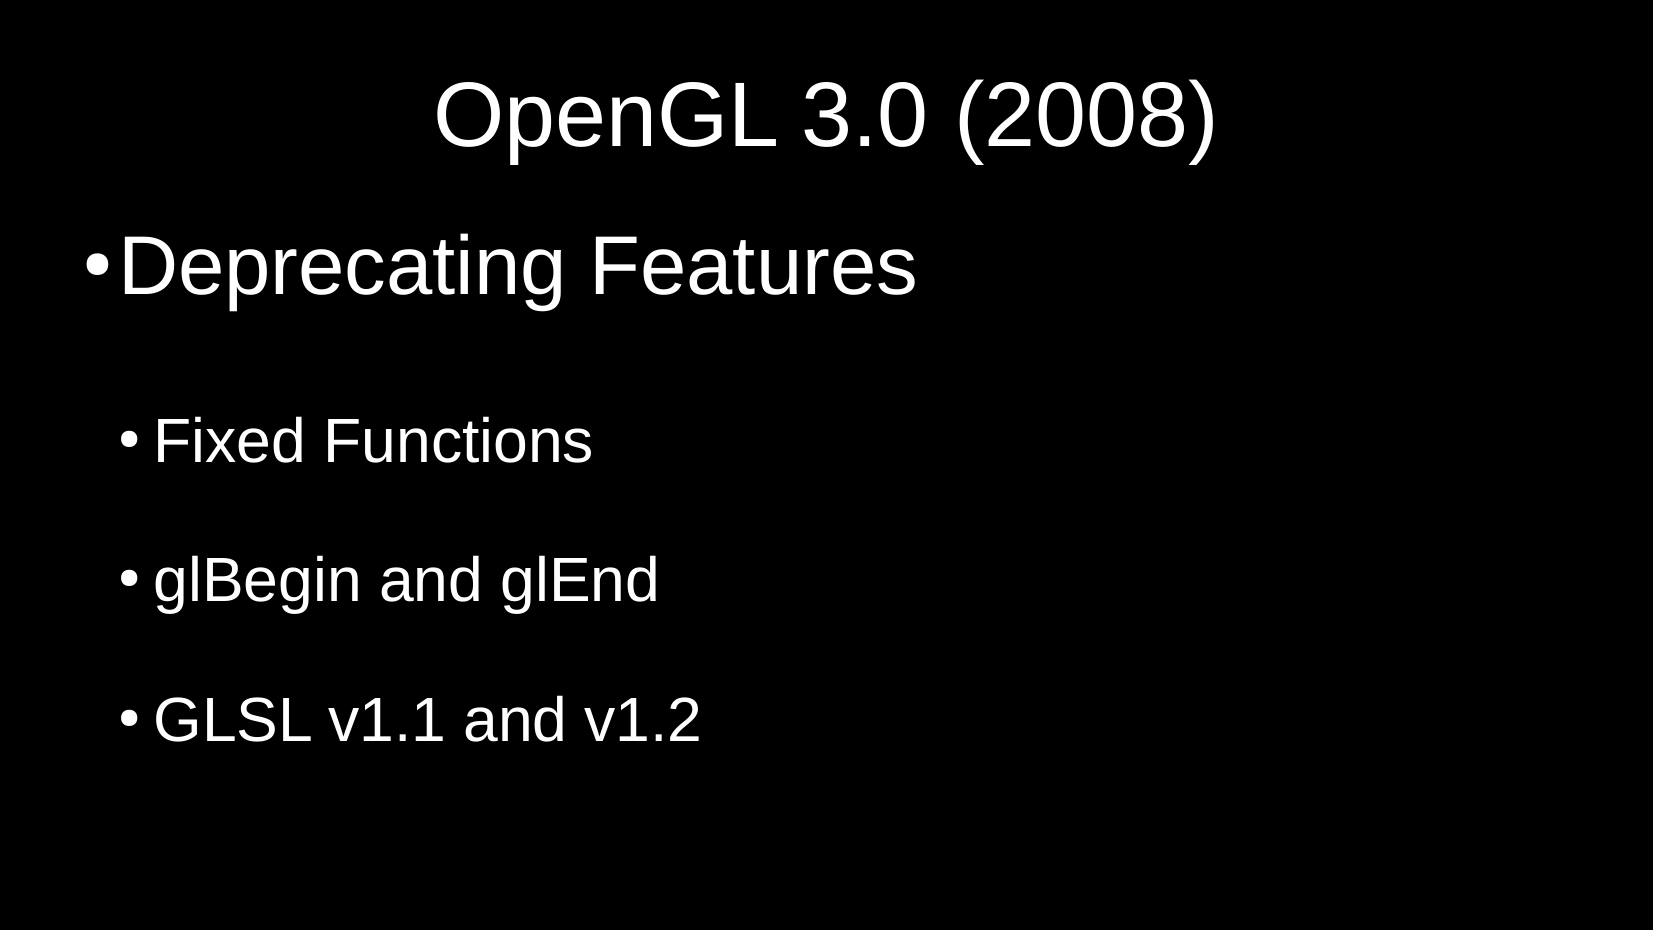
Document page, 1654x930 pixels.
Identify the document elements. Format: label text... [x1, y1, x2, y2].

title OpenGL 3.0 (2008) [82, 37, 1571, 193]
subtitle Deprecating Features Fixed Functions glBegin and glEnd GLSL v1.1 and v1.2 [82, 217, 1571, 757]
